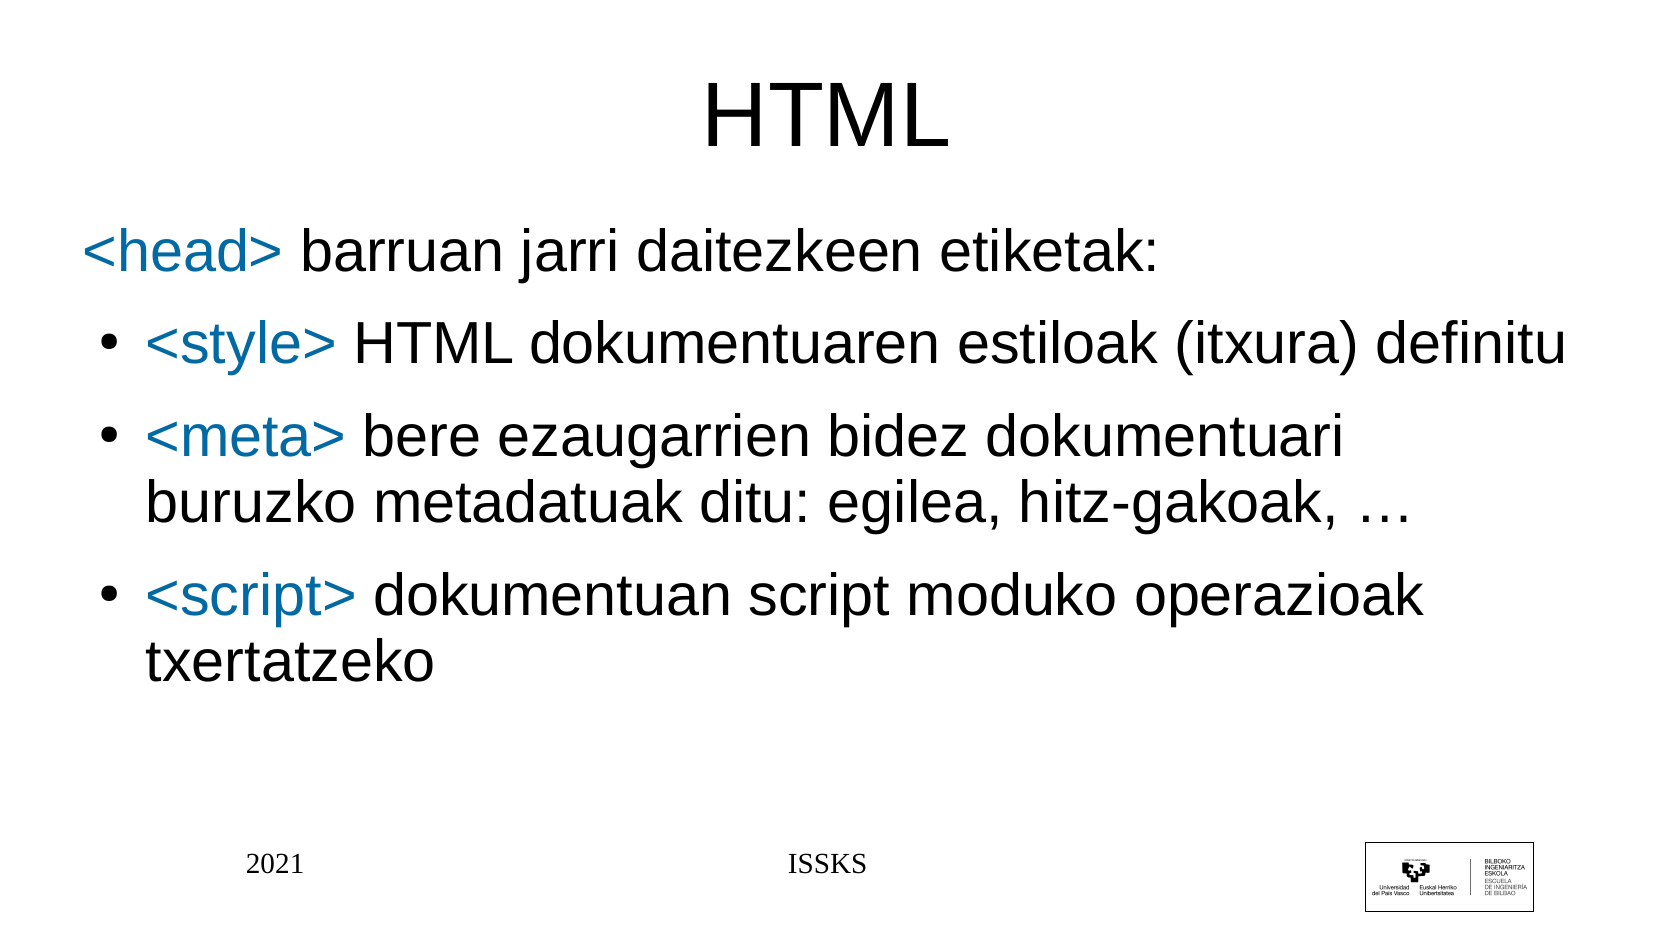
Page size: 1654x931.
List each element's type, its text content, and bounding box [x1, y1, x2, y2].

list <head> barruan jarri daitezkeen etiketak: <style> HTML dokumentuaren estiloak (itxura) definitu <meta> bere ezaugarrien bidez dokumentuari buruzko metadatuak ditu: egilea, hitz-gakoak, … <script> dokumentuan script moduko operazioak txertatzeko [82, 217, 1571, 758]
title HTML [82, 37, 1571, 193]
picture [1366, 843, 1533, 911]
